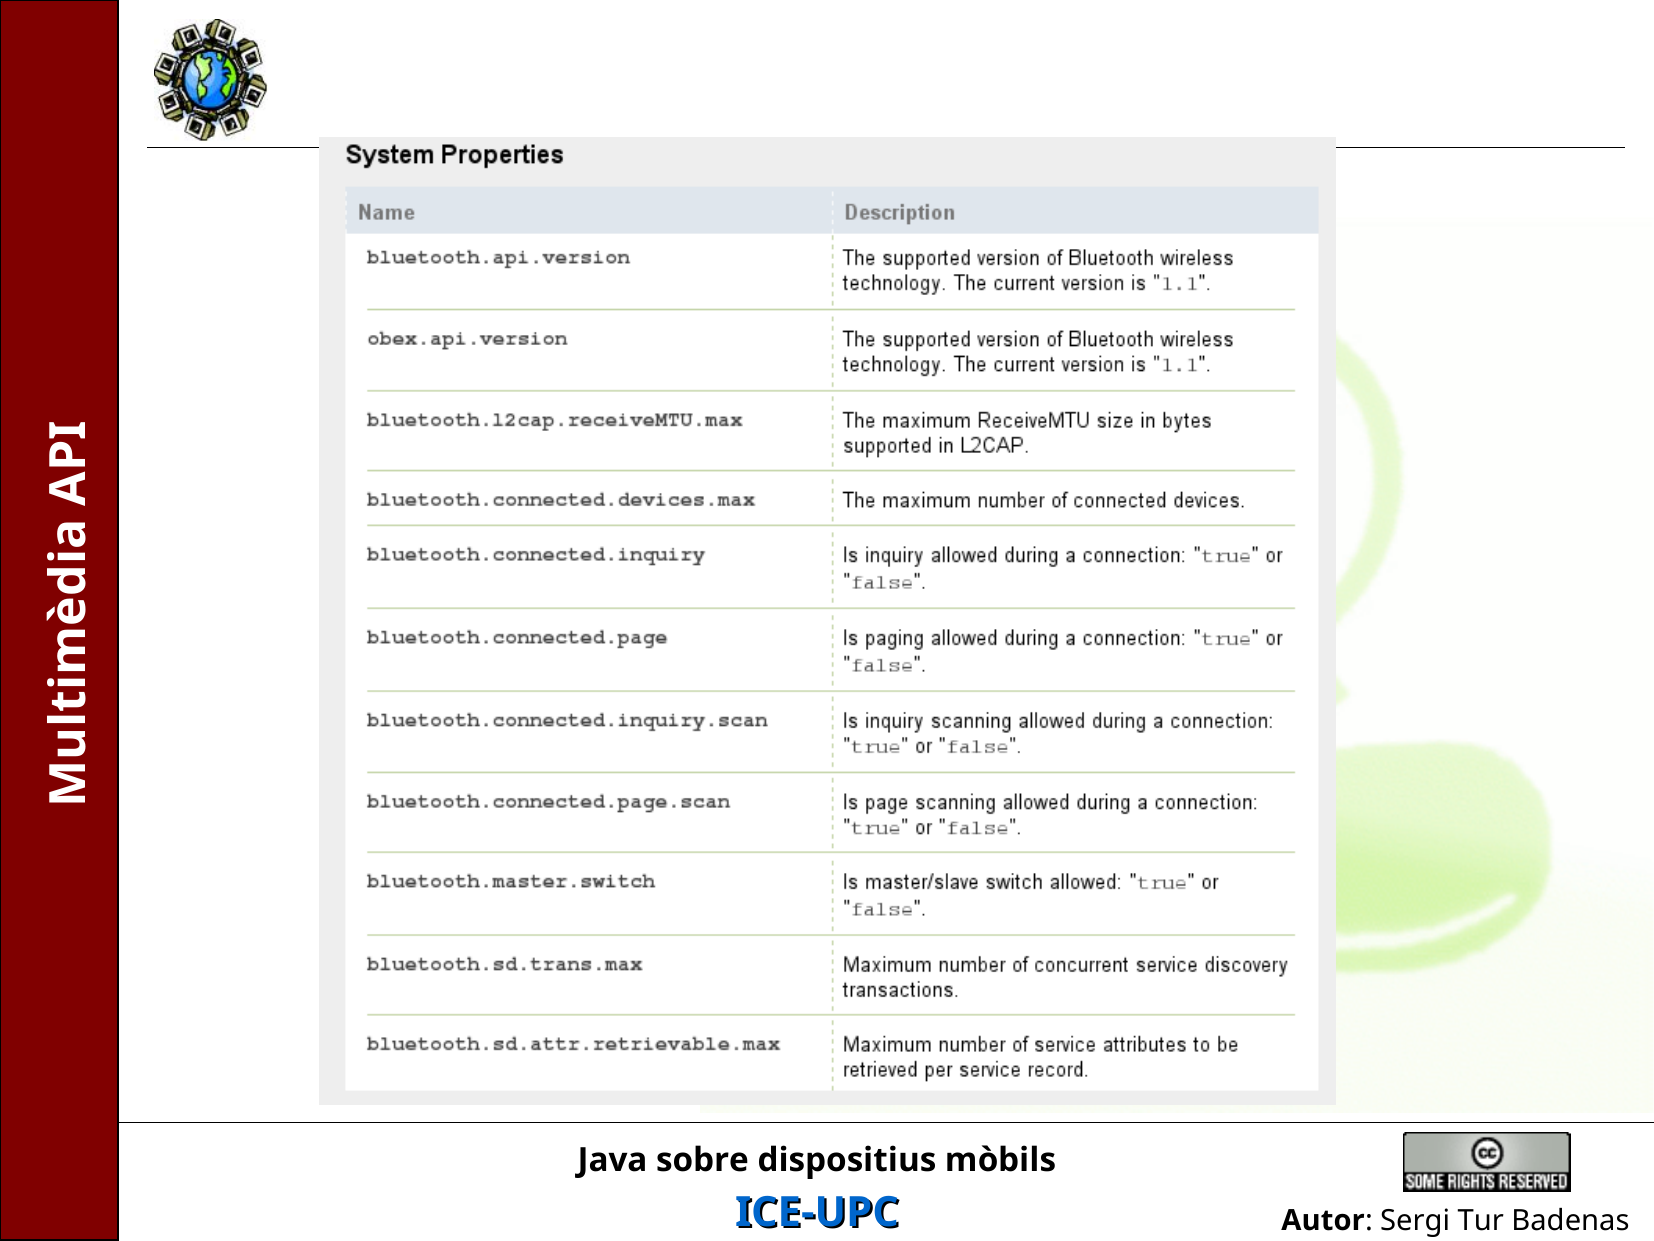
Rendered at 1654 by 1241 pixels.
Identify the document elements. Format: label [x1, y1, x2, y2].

picture [154, 19, 268, 142]
picture [319, 137, 1654, 1113]
picture [1403, 1132, 1571, 1192]
